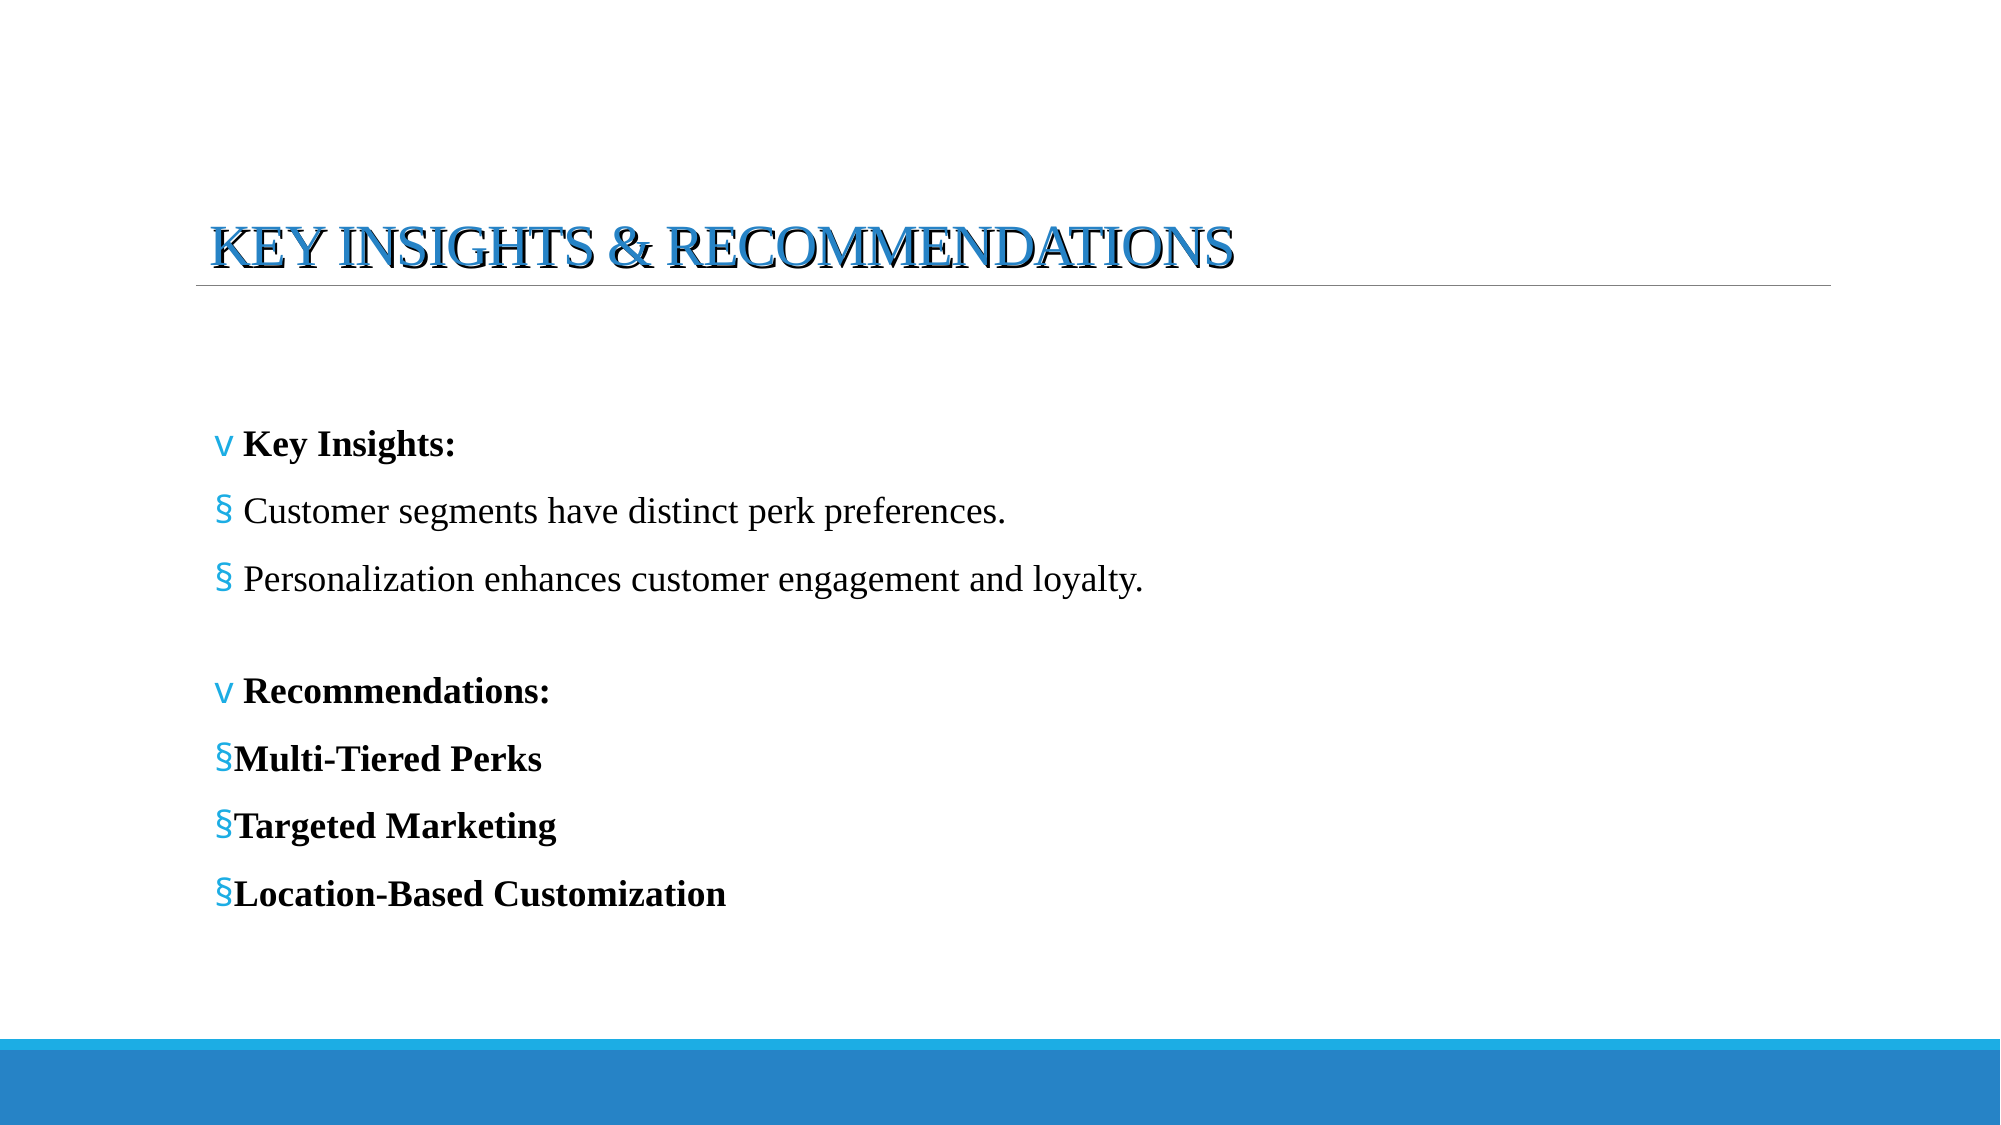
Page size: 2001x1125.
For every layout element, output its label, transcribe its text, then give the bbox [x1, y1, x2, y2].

title KEY INSIGHTS & RECOMMENDATIONS [180, 47, 1831, 286]
list Key Insights: Customer segments have distinct perk preferences. Personalization enhances customer engagement and loyalty. Recommendations: Multi-Tiered Perks Targeted Marketing Location-Based Customization [199, 345, 1831, 921]
